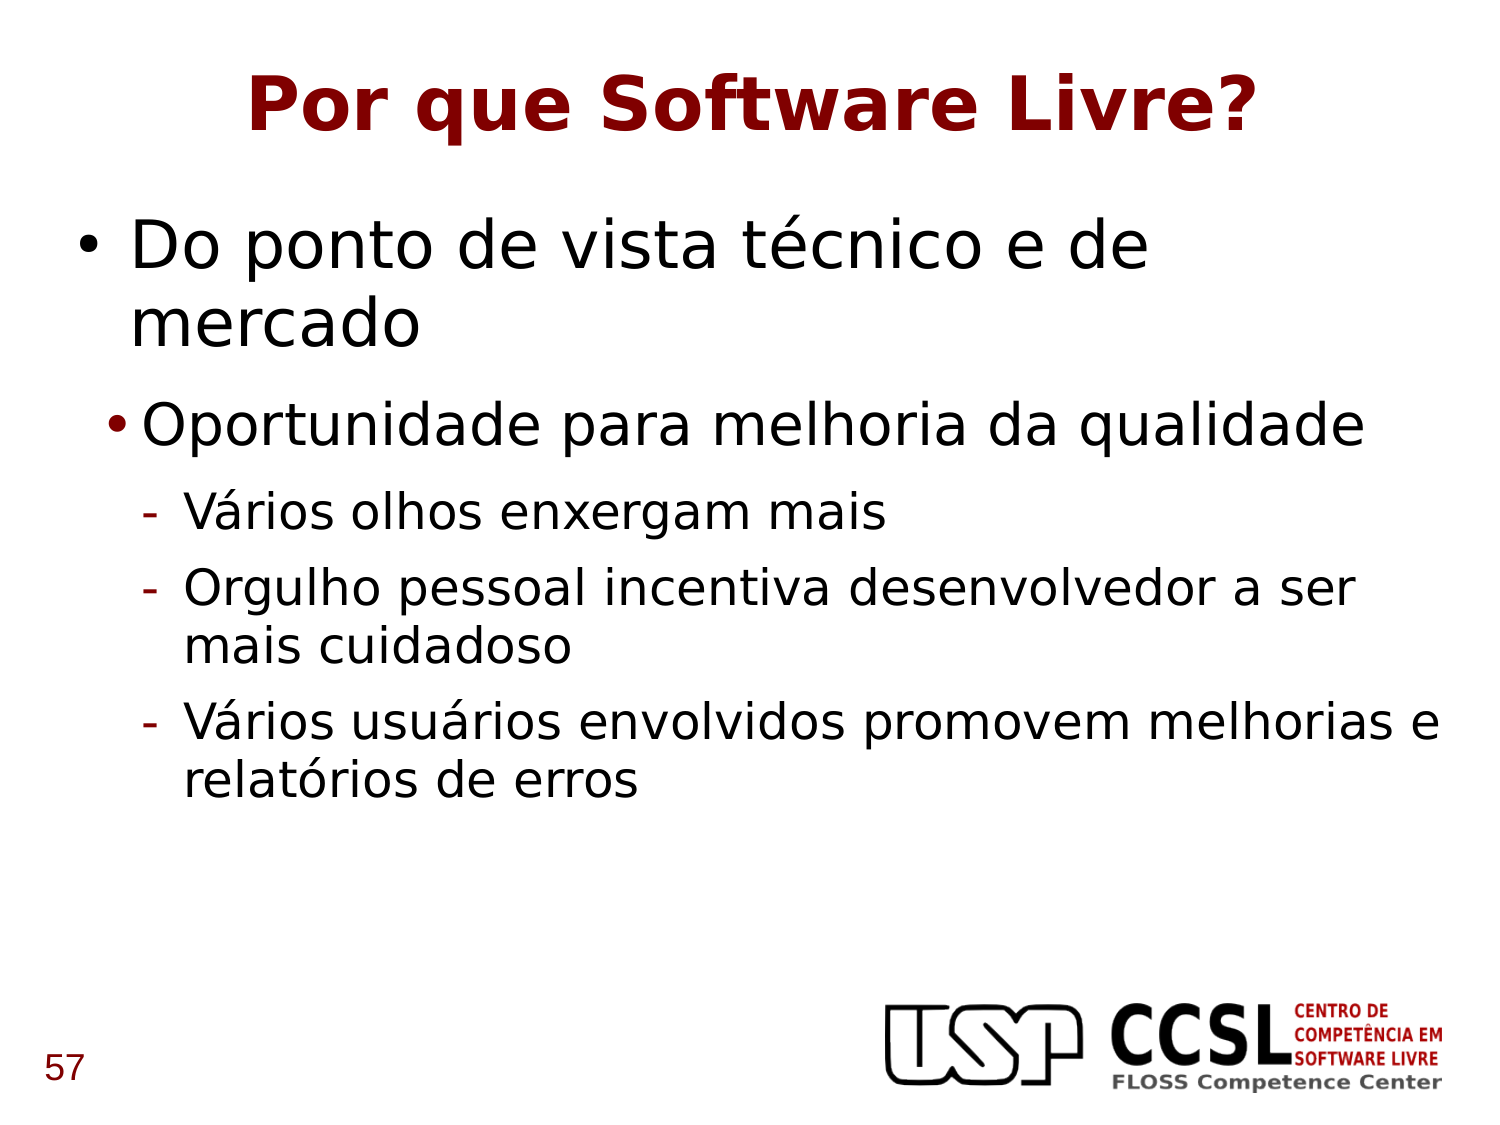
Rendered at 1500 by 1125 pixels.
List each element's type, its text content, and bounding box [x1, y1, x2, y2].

picture [885, 1003, 1442, 1093]
title Por que Software Livre? [59, 29, 1447, 180]
list Do ponto de vista técnico e de mercado Oportunidade para melhoria da qualidade Vários olhos enxergam mais Orgulho pessoal incentiva desenvolvedor a ser mais cuidadoso Vários usuários envolvidos promovem melhorias e relatórios de erros [59, 206, 1447, 950]
